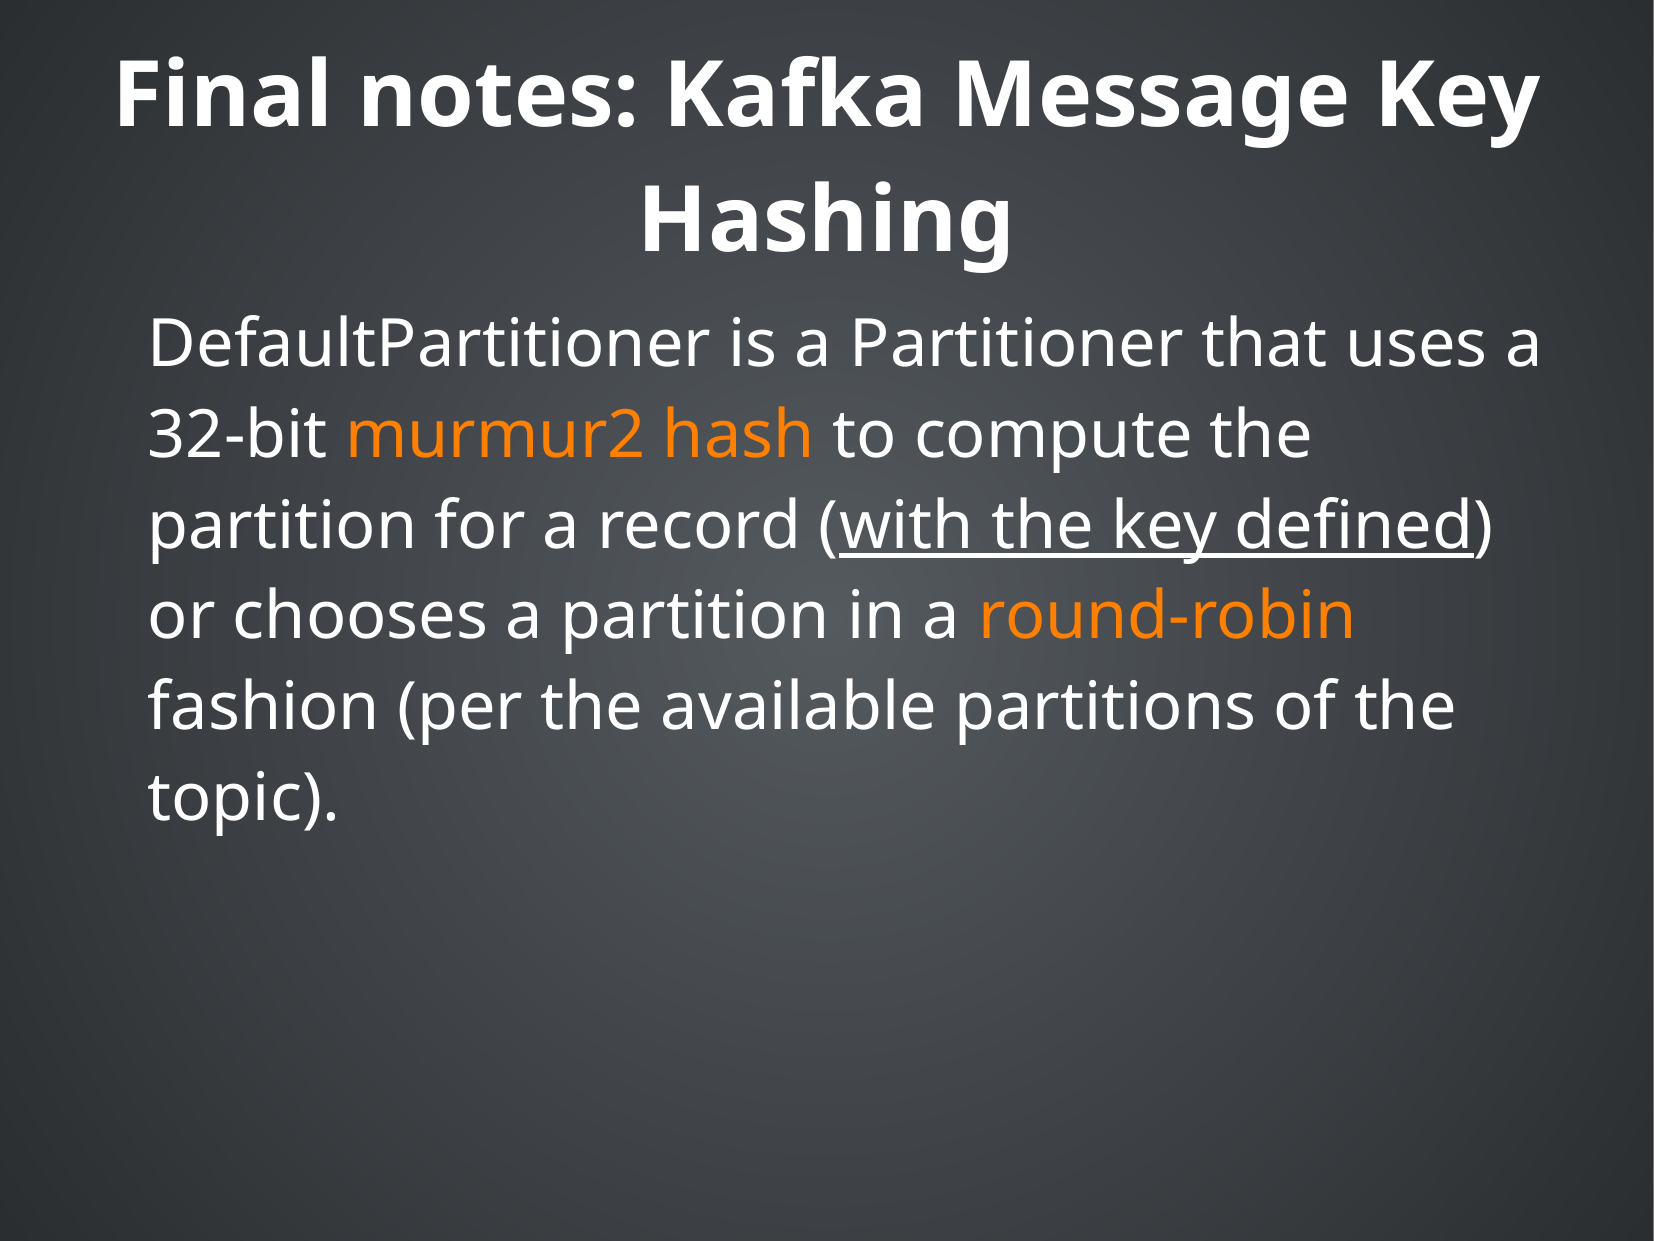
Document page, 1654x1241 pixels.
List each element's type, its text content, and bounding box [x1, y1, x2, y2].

title Final notes: Kafka Message Key Hashing [82, 45, 1571, 261]
picture [0, 0, 1654, 1241]
list DefaultPartitioner is a Partitioner that uses a 32-bit murmur2 hash to compute the partition for a record (with the key defined) or chooses a partition in a round-robin fashion (per the available partitions of the topic). [76, 295, 1565, 1114]
